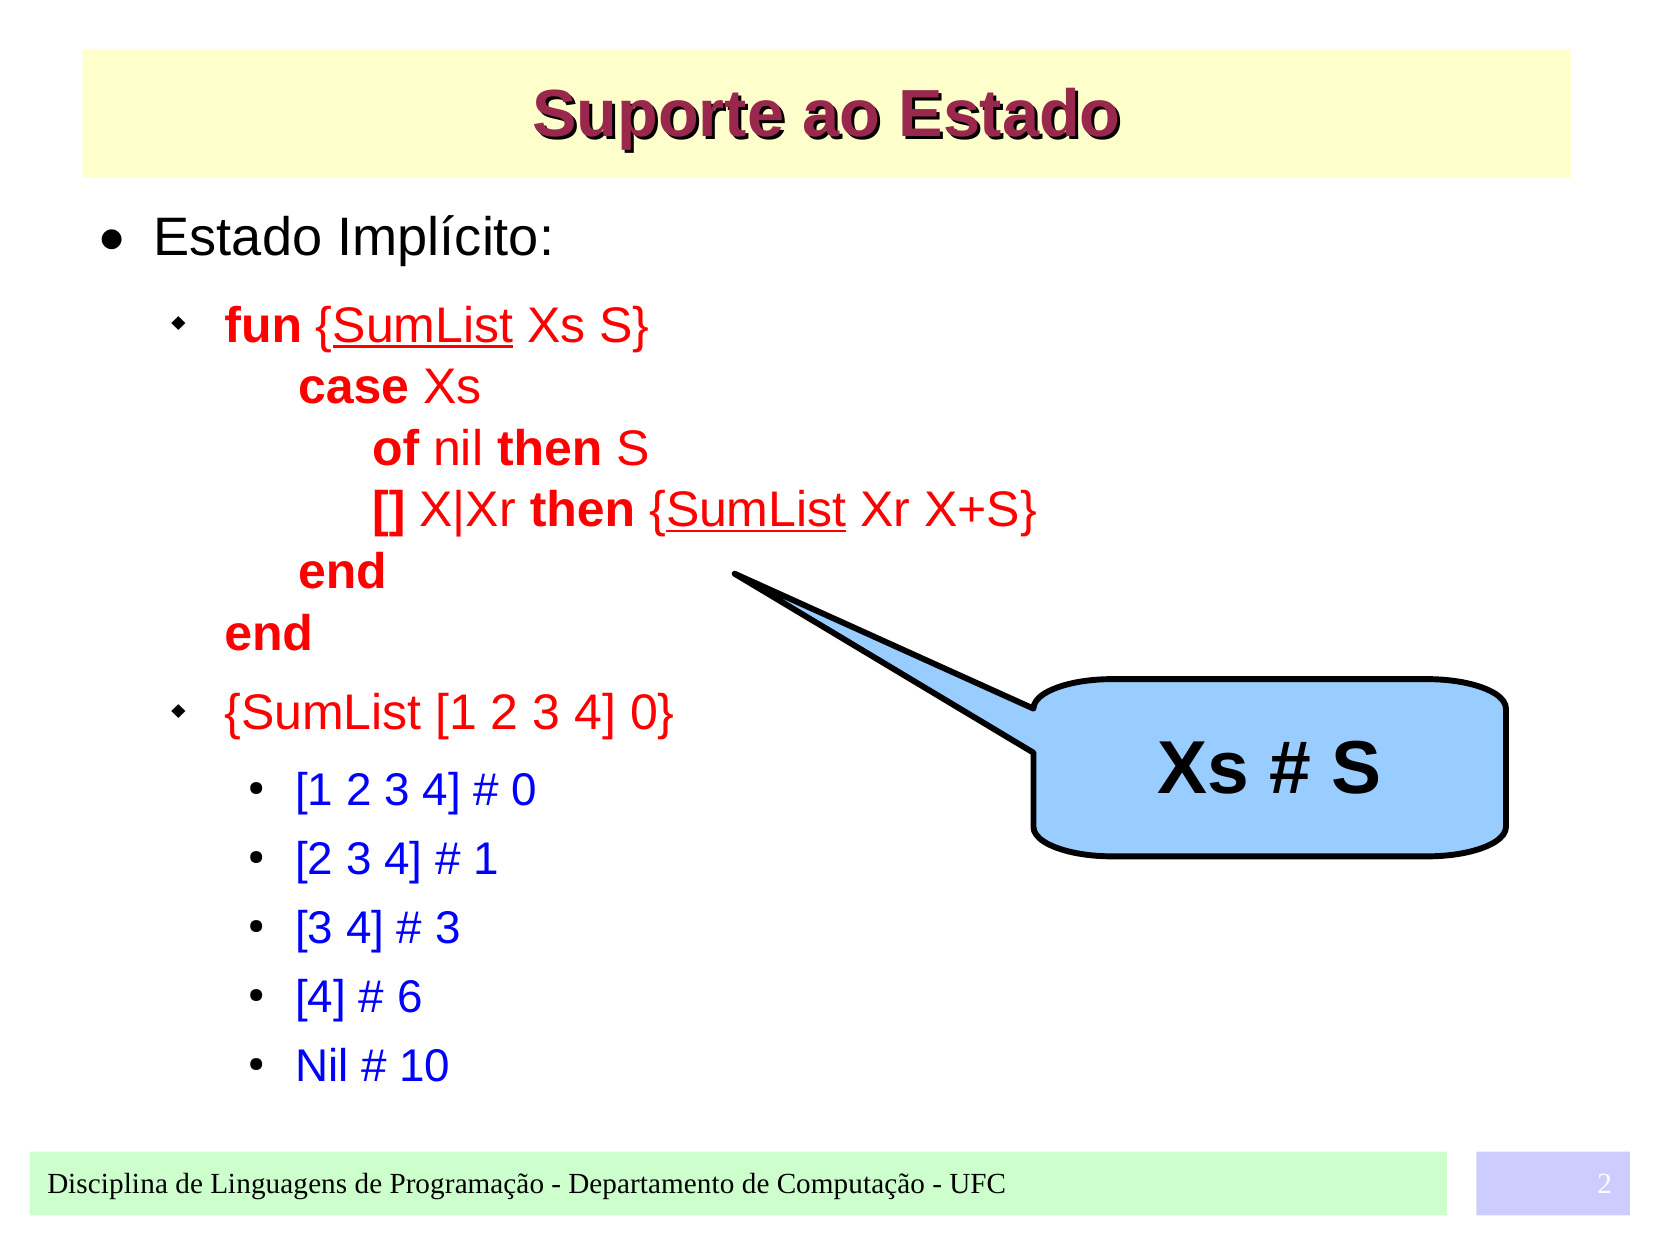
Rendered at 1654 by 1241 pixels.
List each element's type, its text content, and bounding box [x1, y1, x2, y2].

text_box Xs # S [734, 573, 1506, 857]
title Suporte ao Estado [82, 49, 1571, 178]
list Estado Implícito: fun {SumList Xs S} case Xs of nil then S [] X|Xr then {SumList Xr X+S} end end {SumList [1 2 3 4] 0} [1 2 3 4] # 0 [2 3 4] # 1 [3 4] # 3 [4] # 6 Nil # 10 [82, 206, 1571, 1241]
